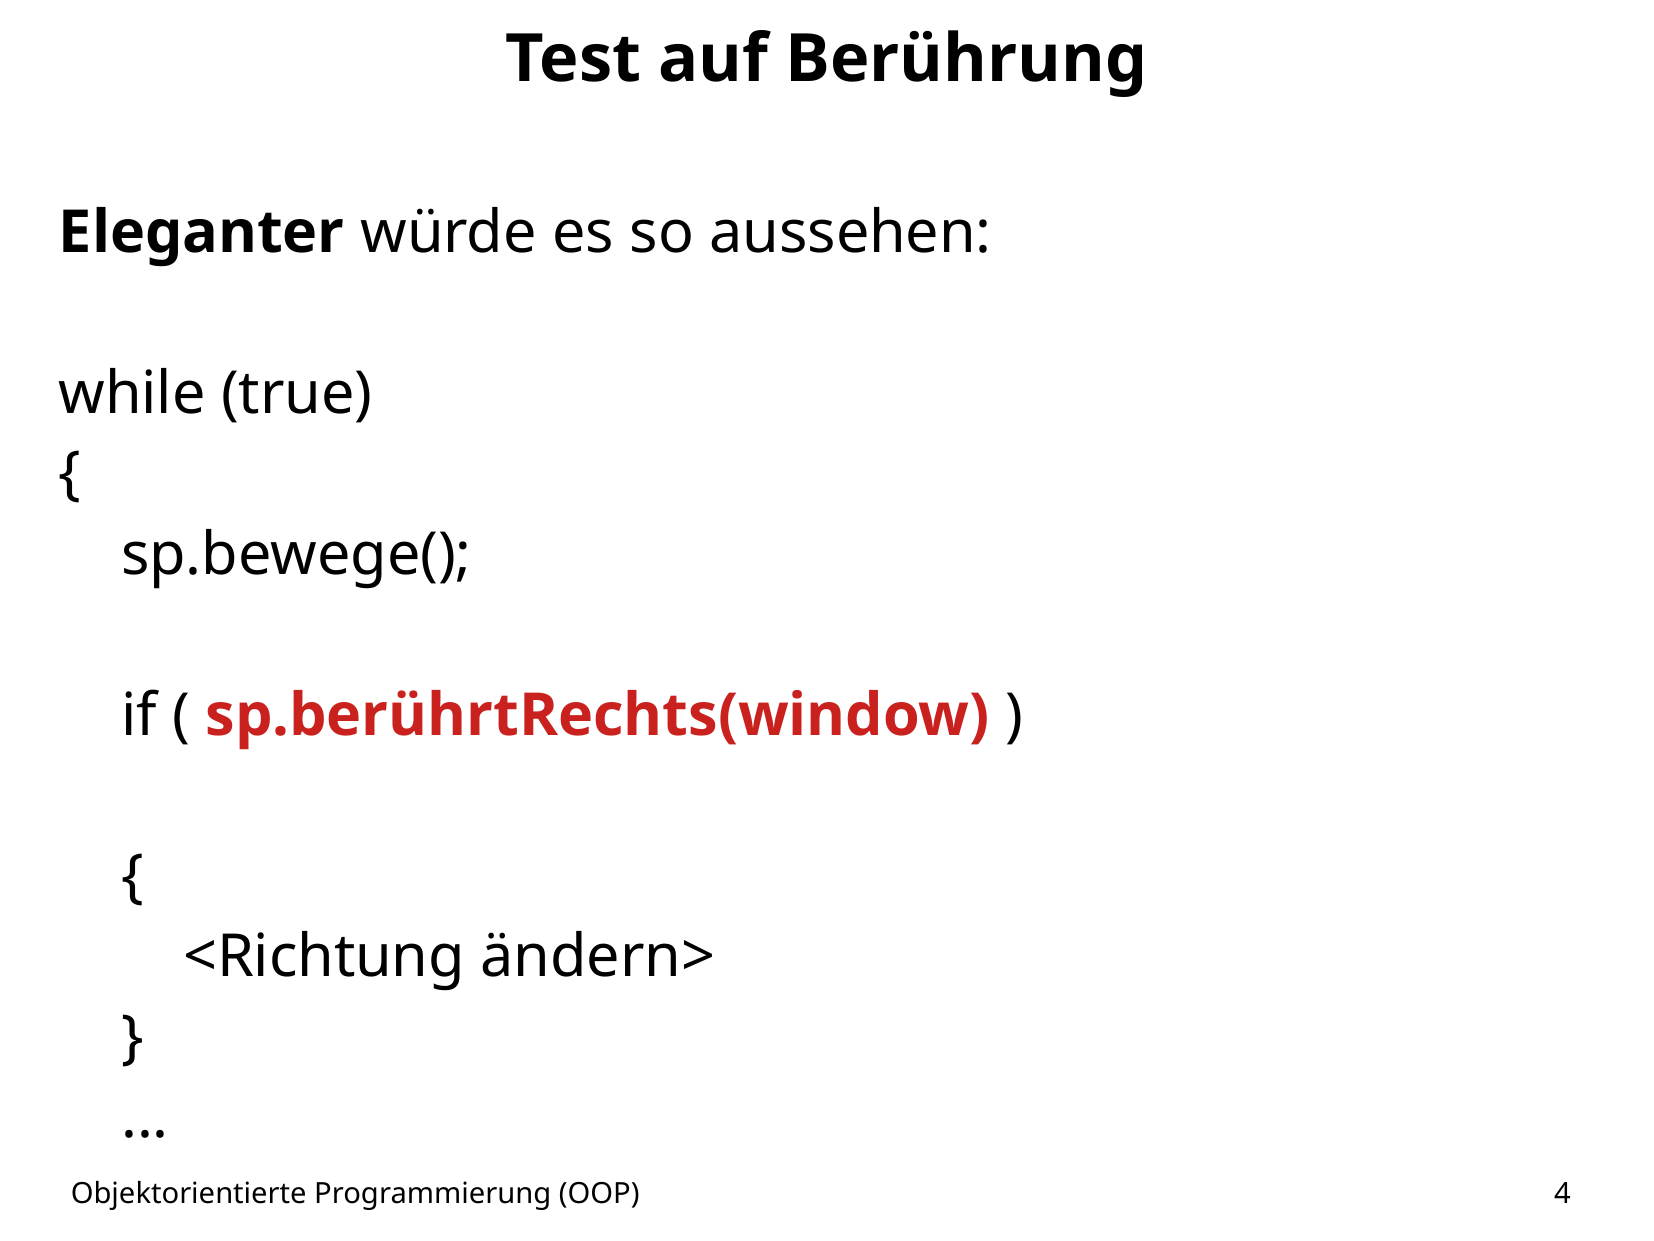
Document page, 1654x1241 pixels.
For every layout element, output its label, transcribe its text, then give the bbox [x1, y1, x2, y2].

title Test auf Berührung [0, 5, 1654, 107]
list Eleganter würde es so aussehen: while (true) { sp.bewege(); if ( sp.berührtRechts(window) ) { <Richtung ändern> } ... [59, 188, 1607, 1170]
